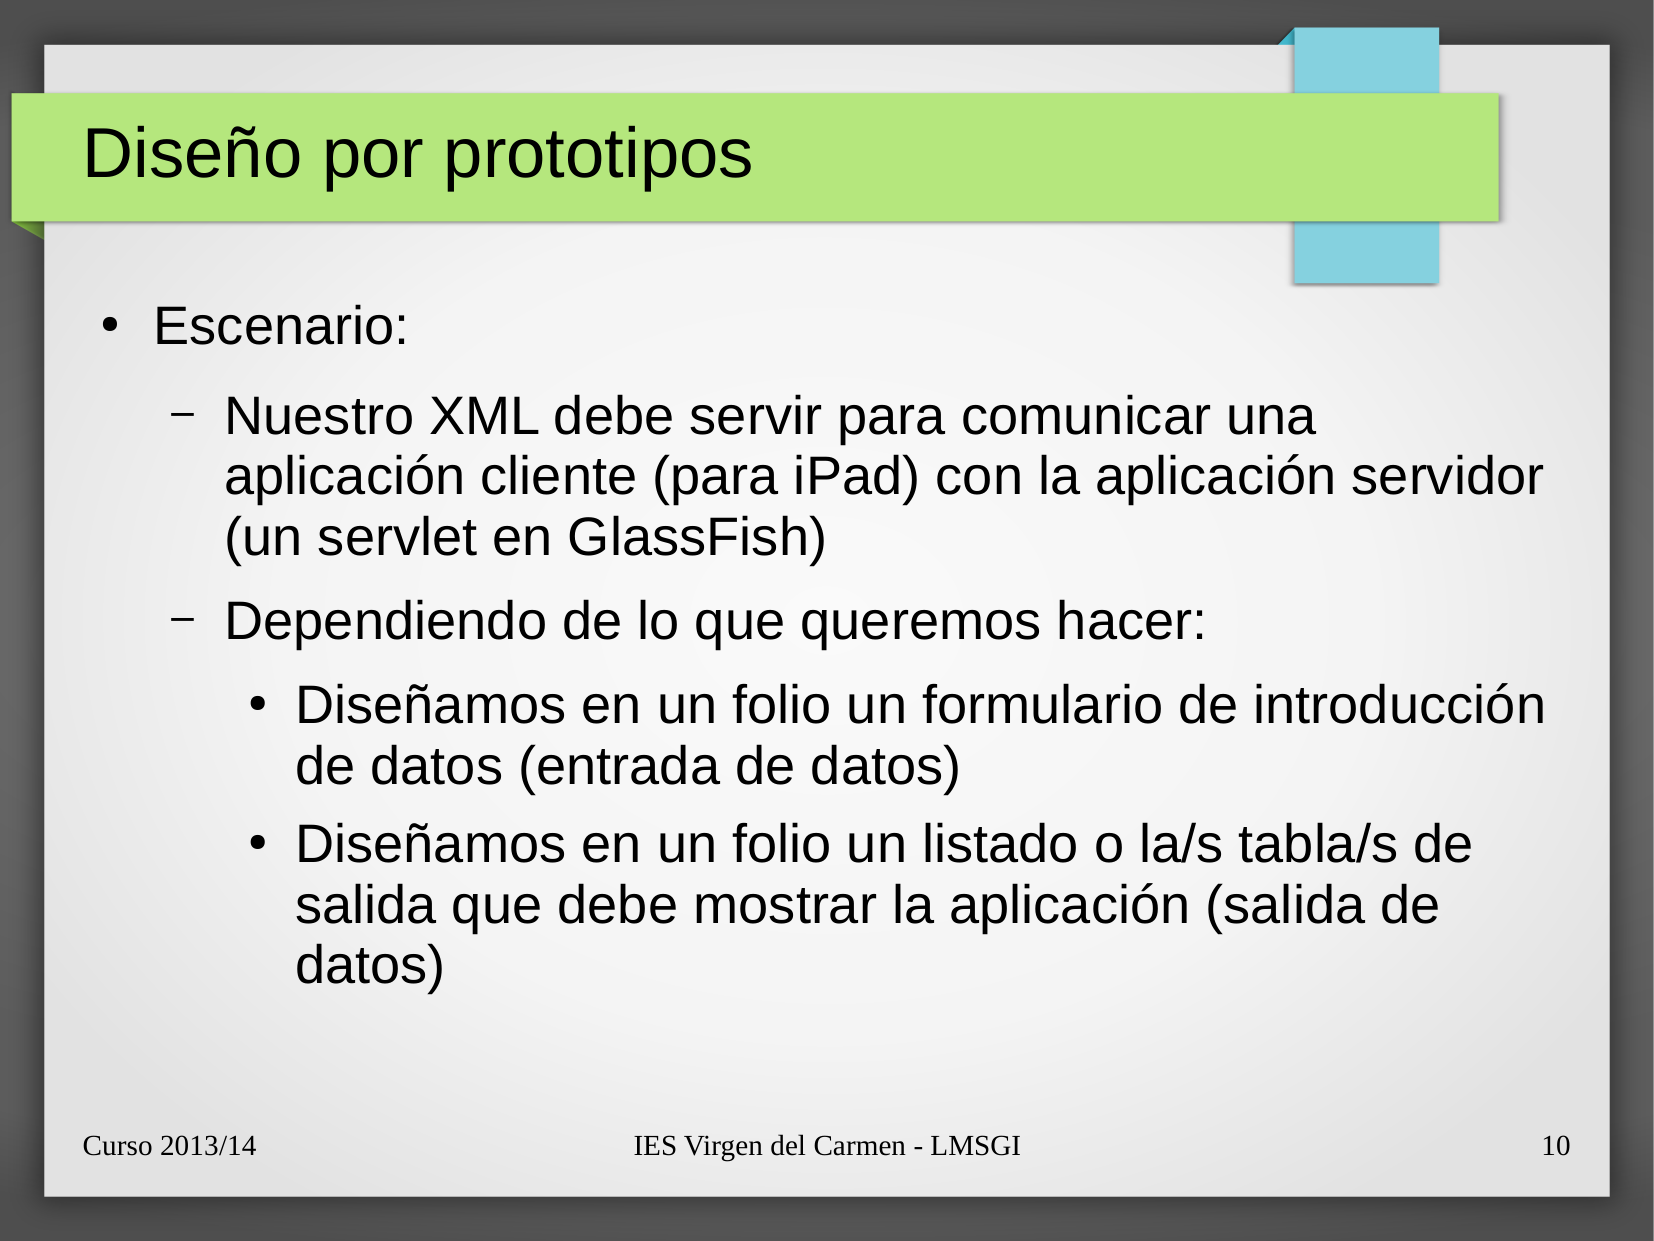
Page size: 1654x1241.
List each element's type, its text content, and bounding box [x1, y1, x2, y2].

title Diseño por prototipos [82, 49, 1571, 257]
list Escenario: Nuestro XML debe servir para comunicar una aplicación cliente (para iPad) con la aplicación servidor (un servlet en GlassFish) Dependiendo de lo que queremos hacer: Diseñamos en un folio un formulario de introducción de datos (entrada de datos) Diseñamos en un folio un listado o la/s tabla/s de salida que debe mostrar la aplicación (salida de datos) [82, 295, 1571, 1015]
picture [0, 0, 1654, 1241]
